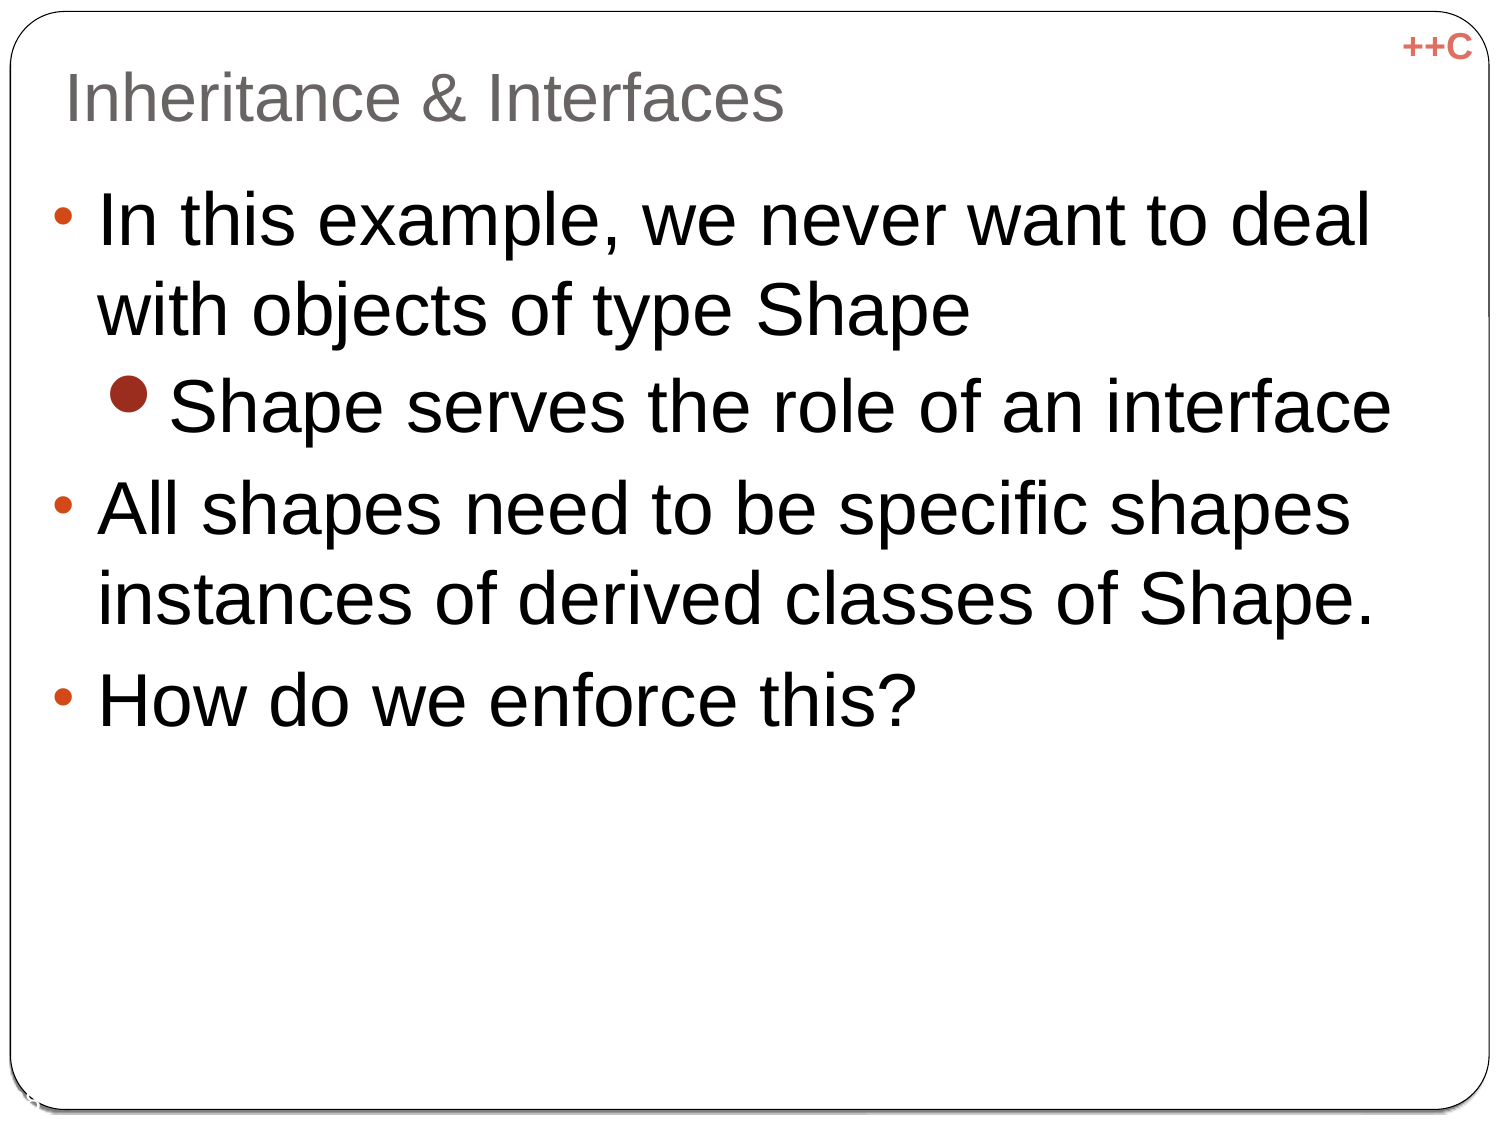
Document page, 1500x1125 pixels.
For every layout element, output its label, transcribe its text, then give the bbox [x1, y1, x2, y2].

list In this example, we never want to deal with objects of type Shape Shape serves the role of an interface All shapes need to be specific shapes instances of derived classes of Shape. How do we enforce this? [37, 162, 1463, 1088]
title Inheritance & Interfaces [50, 45, 1450, 150]
slide_number 22 [0, 1074, 50, 1125]
